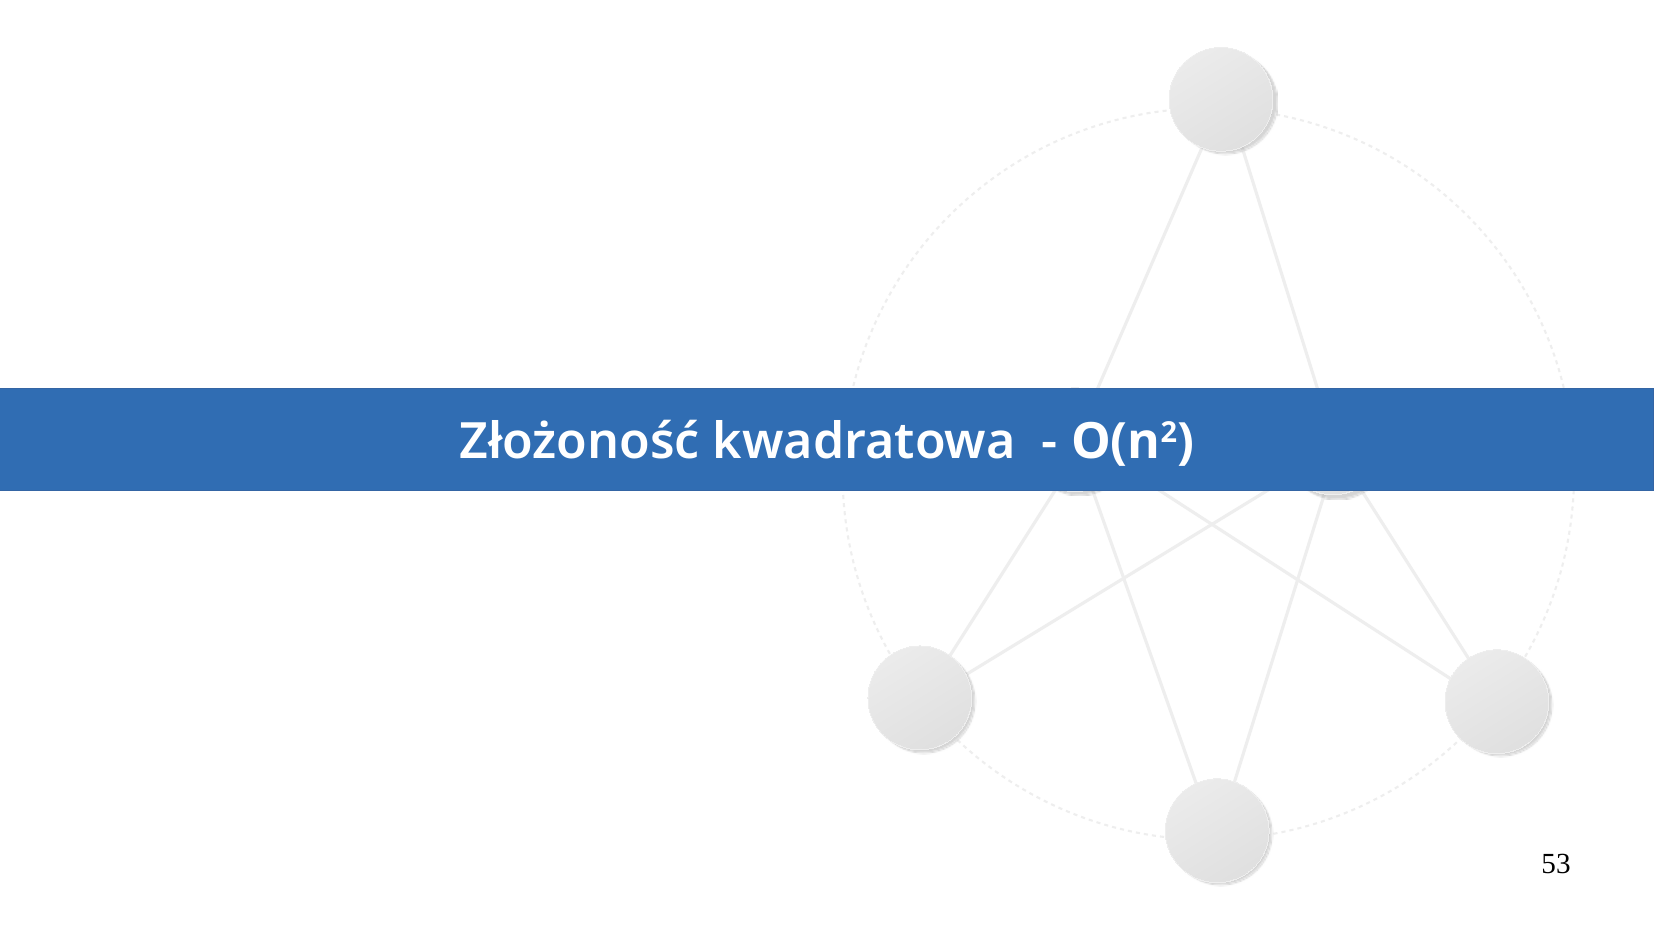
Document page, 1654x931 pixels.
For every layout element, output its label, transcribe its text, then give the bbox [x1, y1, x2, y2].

text_box Złożoność kwadratowa - O(n2) [0, 388, 1654, 491]
text_box [1165, 778, 1270, 883]
text_box [1313, 491, 1353, 495]
text_box [1169, 47, 1273, 152]
text_box [1445, 649, 1549, 754]
text_box [867, 645, 972, 750]
